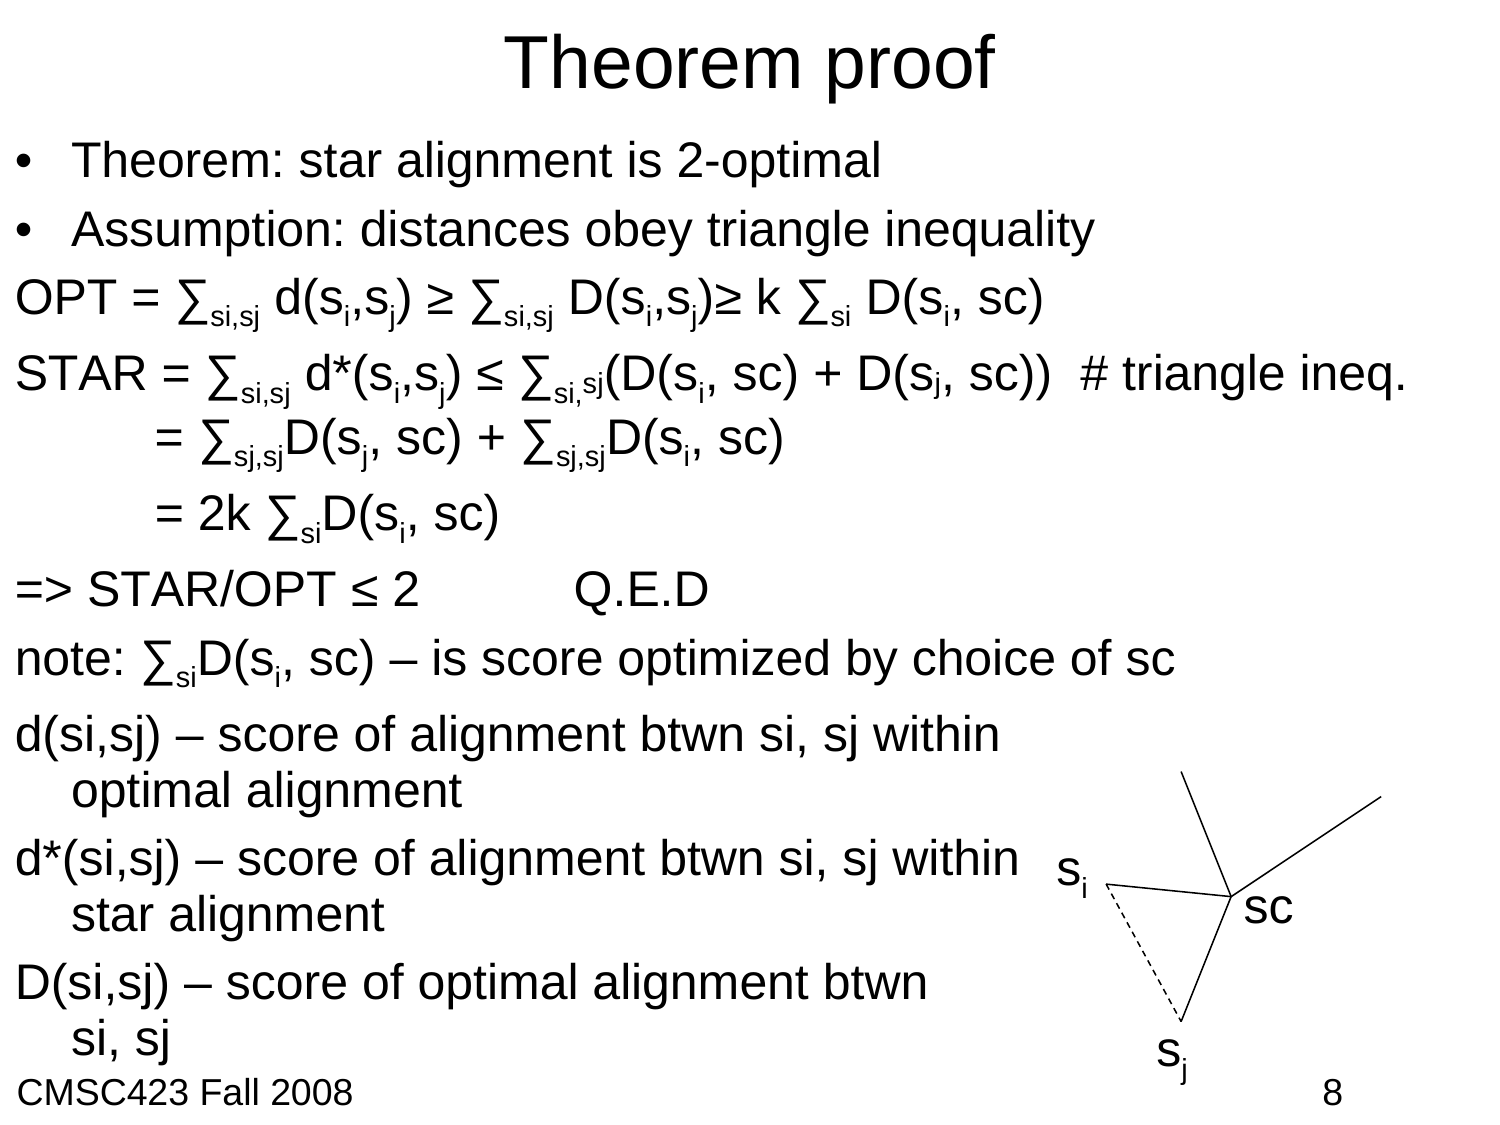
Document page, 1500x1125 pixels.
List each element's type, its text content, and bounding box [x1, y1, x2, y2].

list Theorem: star alignment is 2-optimal Assumption: distances obey triangle inequality OPT = ∑si,sj d(si,sj) ≥ ∑si,sj D(si,sj)≥ k ∑si D(si, sc) STAR = ∑si,sj d*(si,sj) ≤ ∑si,sj(D(si, sc) + D(sj, sc)) # triangle ineq. = ∑sj,sjD(sj, sc) + ∑sj,sjD(si, sc) = 2k ∑siD(si, sc) => STAR/OPT ≤ 2 Q.E.D note: ∑siD(si, sc) – is score optimized by choice of sc d(si,sj) – score of alignment btwn si, sj within optimal alignment d*(si,sj) – score of alignment btwn si, sj within star alignment D(si,sj) – score of optimal alignment btwn si, sj [0, 124, 1500, 1125]
text_box si [1041, 828, 1103, 912]
title Theorem proof [0, 12, 1500, 113]
text_box sc [1228, 865, 1309, 942]
text_box sj [1141, 1009, 1203, 1093]
